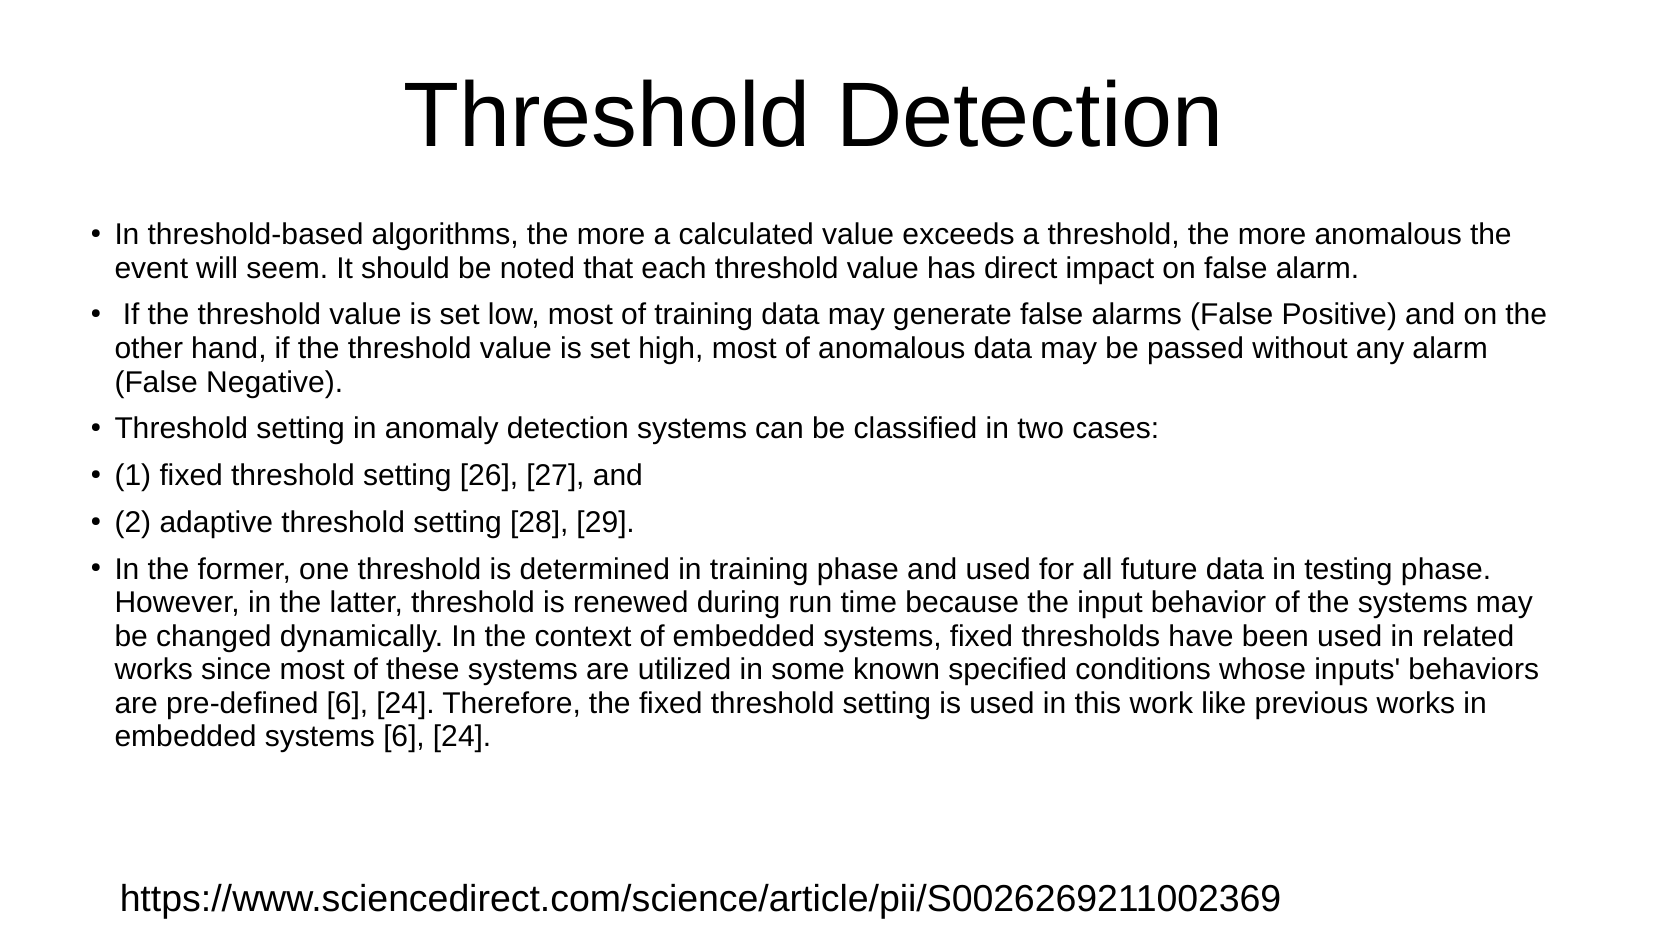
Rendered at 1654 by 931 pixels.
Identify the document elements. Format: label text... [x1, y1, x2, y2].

title Threshold Detection [82, 37, 1571, 193]
list In threshold-based algorithms, the more a calculated value exceeds a threshold, the more anomalous the event will seem. It should be noted that each threshold value has direct impact on false alarm. If the threshold value is set low, most of training data may generate false alarms (False Positive) and on the other hand, if the threshold value is set high, most of anomalous data may be passed without any alarm (False Negative). Threshold setting in anomaly detection systems can be classified in two cases: (1) fixed threshold setting [26], [27], and (2) adaptive threshold setting [28], [29]. In the former, one threshold is determined in training phase and used for all future data in testing phase. However, in the latter, threshold is renewed during run time because the input behavior of the systems may be changed dynamically. In the context of embedded systems, fixed thresholds have been used in related works since most of these systems are utilized in some known specified conditions whose inputs' behaviors are pre-defined [6], [24]. Therefore, the fixed threshold setting is used in this work like previous works in embedded systems [6], [24]. [82, 217, 1571, 758]
text_box https://www.sciencedirect.com/science/article/pii/S0026269211002369 [105, 870, 1486, 927]
